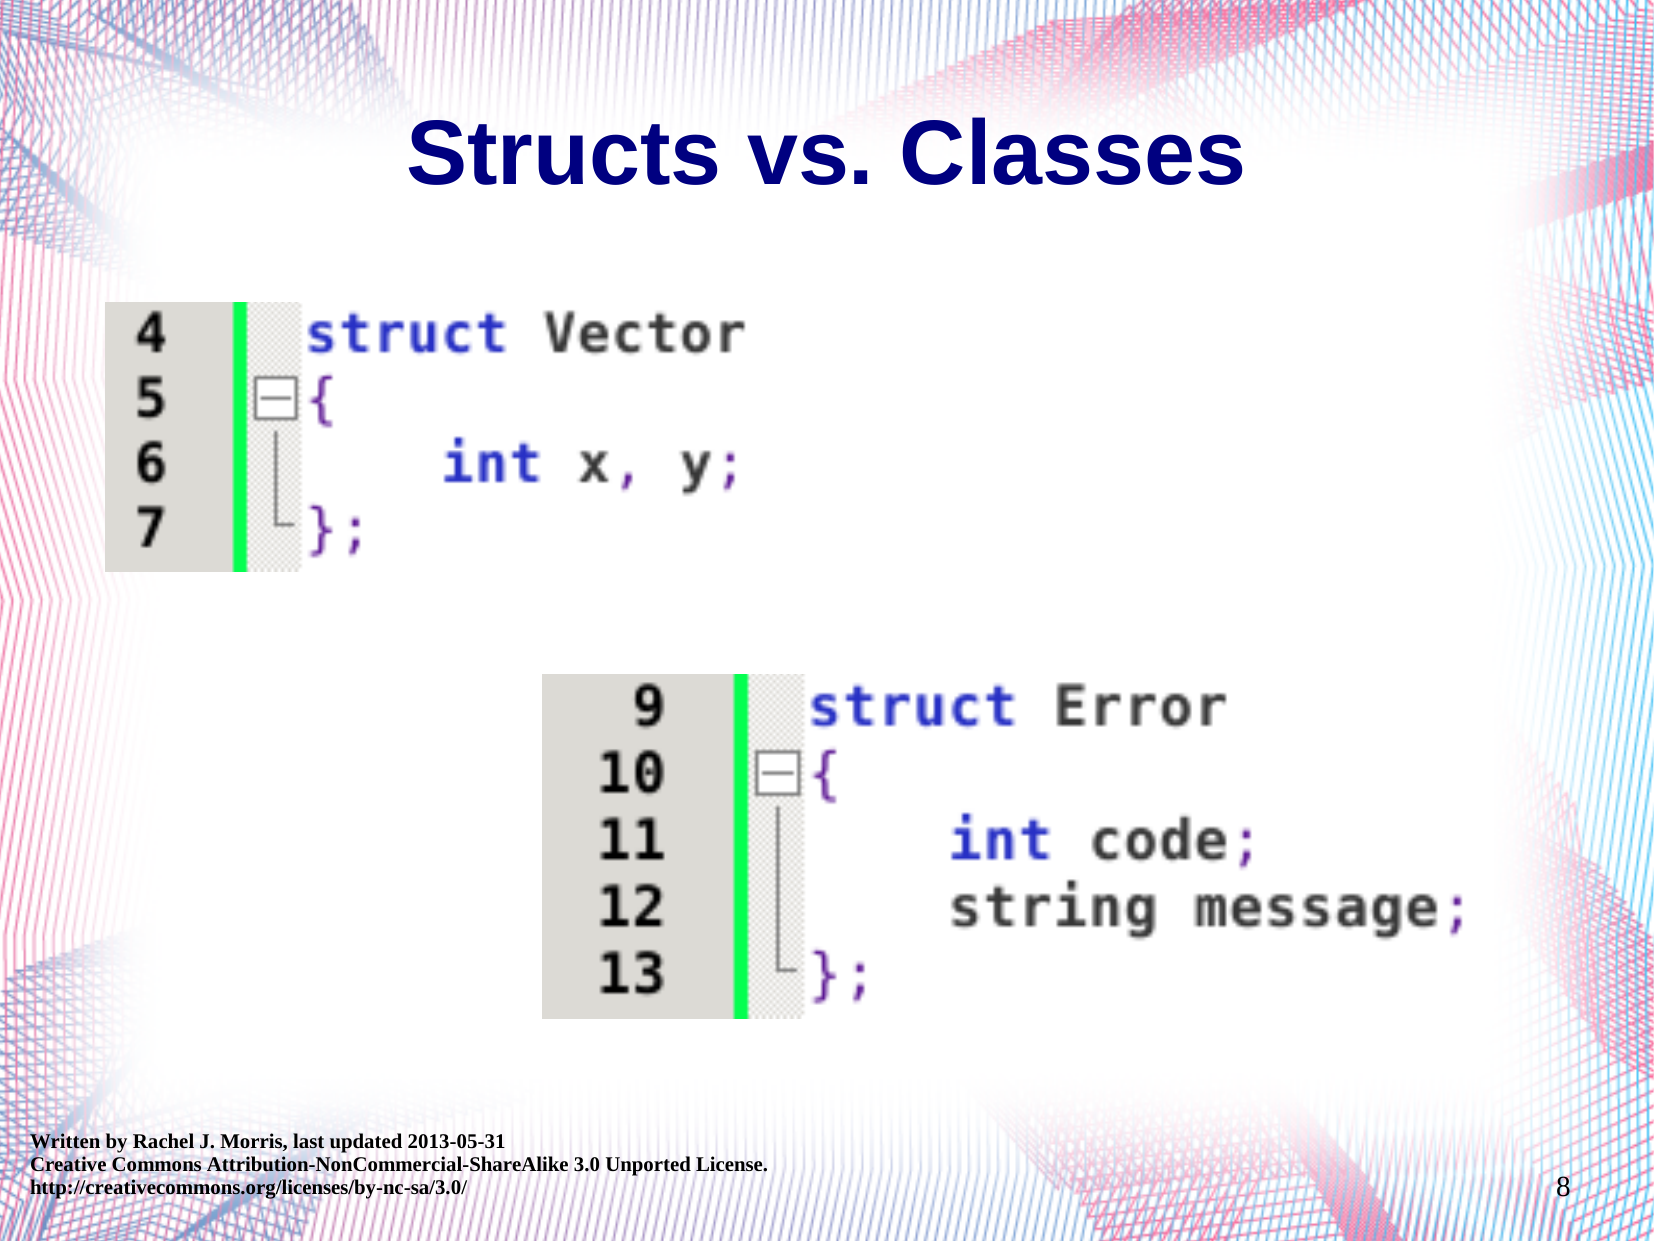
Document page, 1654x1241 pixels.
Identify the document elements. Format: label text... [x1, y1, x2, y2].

picture [0, 0, 1654, 1241]
title Structs vs. Classes [82, 49, 1571, 257]
